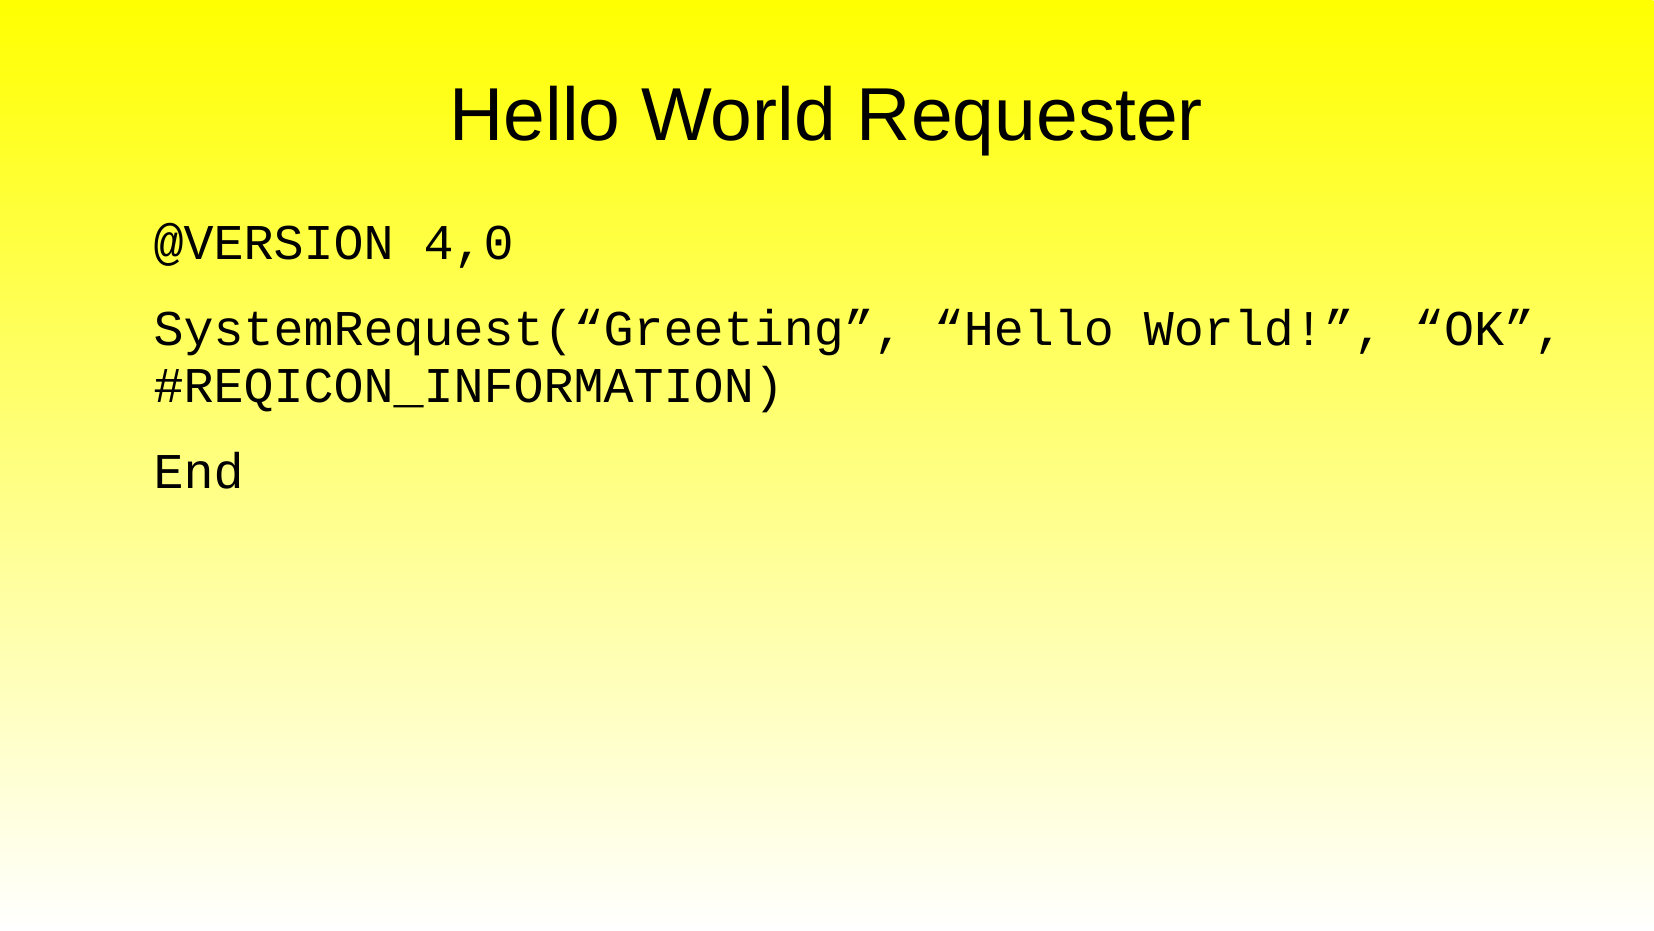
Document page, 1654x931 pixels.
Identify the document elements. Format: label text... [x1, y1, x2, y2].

title Hello World Requester [82, 37, 1571, 193]
list @VERSION 4,0 SystemRequest(“Greeting”, “Hello World!”, “OK”, #REQICON_INFORMATION) End [82, 217, 1571, 757]
